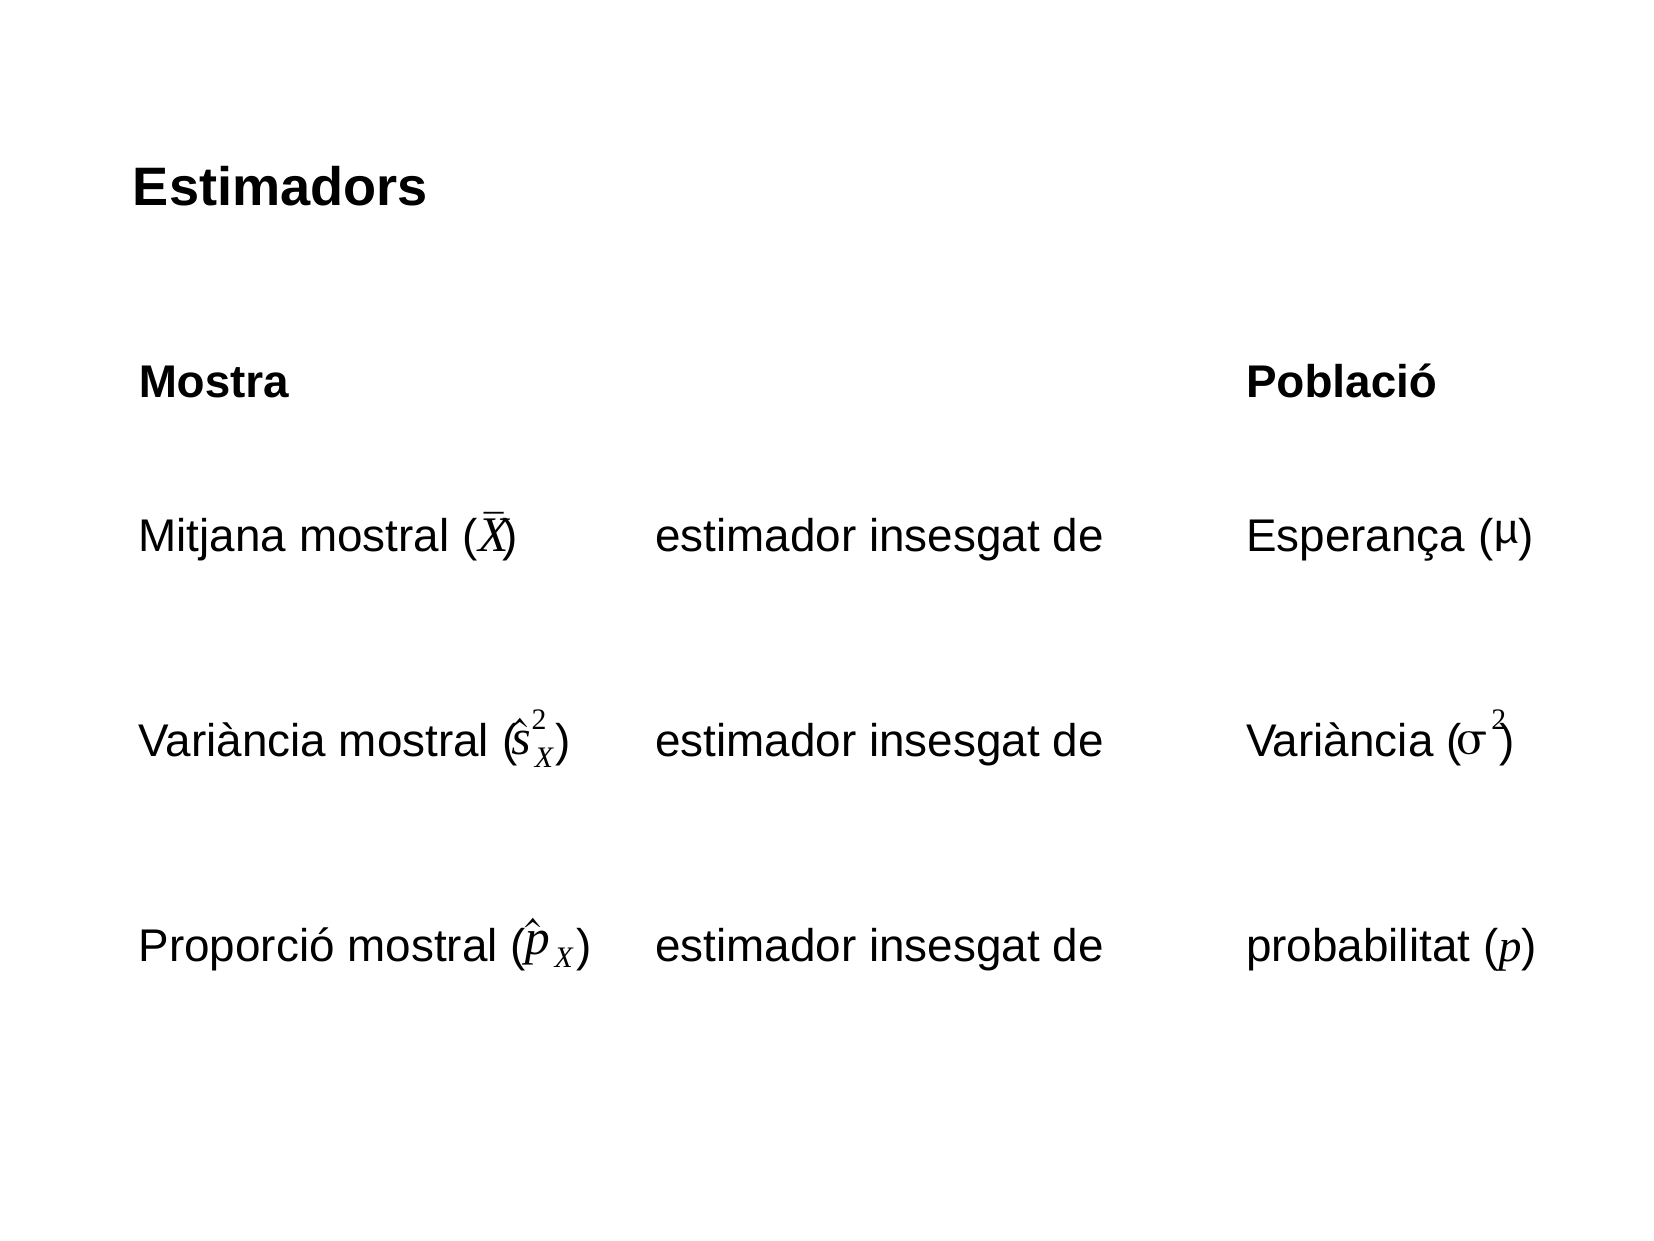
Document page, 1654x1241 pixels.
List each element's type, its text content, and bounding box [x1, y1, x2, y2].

chart [1449, 702, 1512, 766]
chart [1487, 499, 1530, 556]
chart [510, 910, 579, 975]
chart [465, 507, 514, 564]
text_box Estimadors [118, 149, 1270, 226]
text_box Mostra Població Mitjana mostral ( ) estimador insesgat de Esperança ( ) Variància mostral ( ) estimador insesgat de Variància ( ) Proporció mostral ( ) estimador insesgat de probabilitat (p) [124, 348, 1625, 977]
chart [501, 702, 559, 774]
